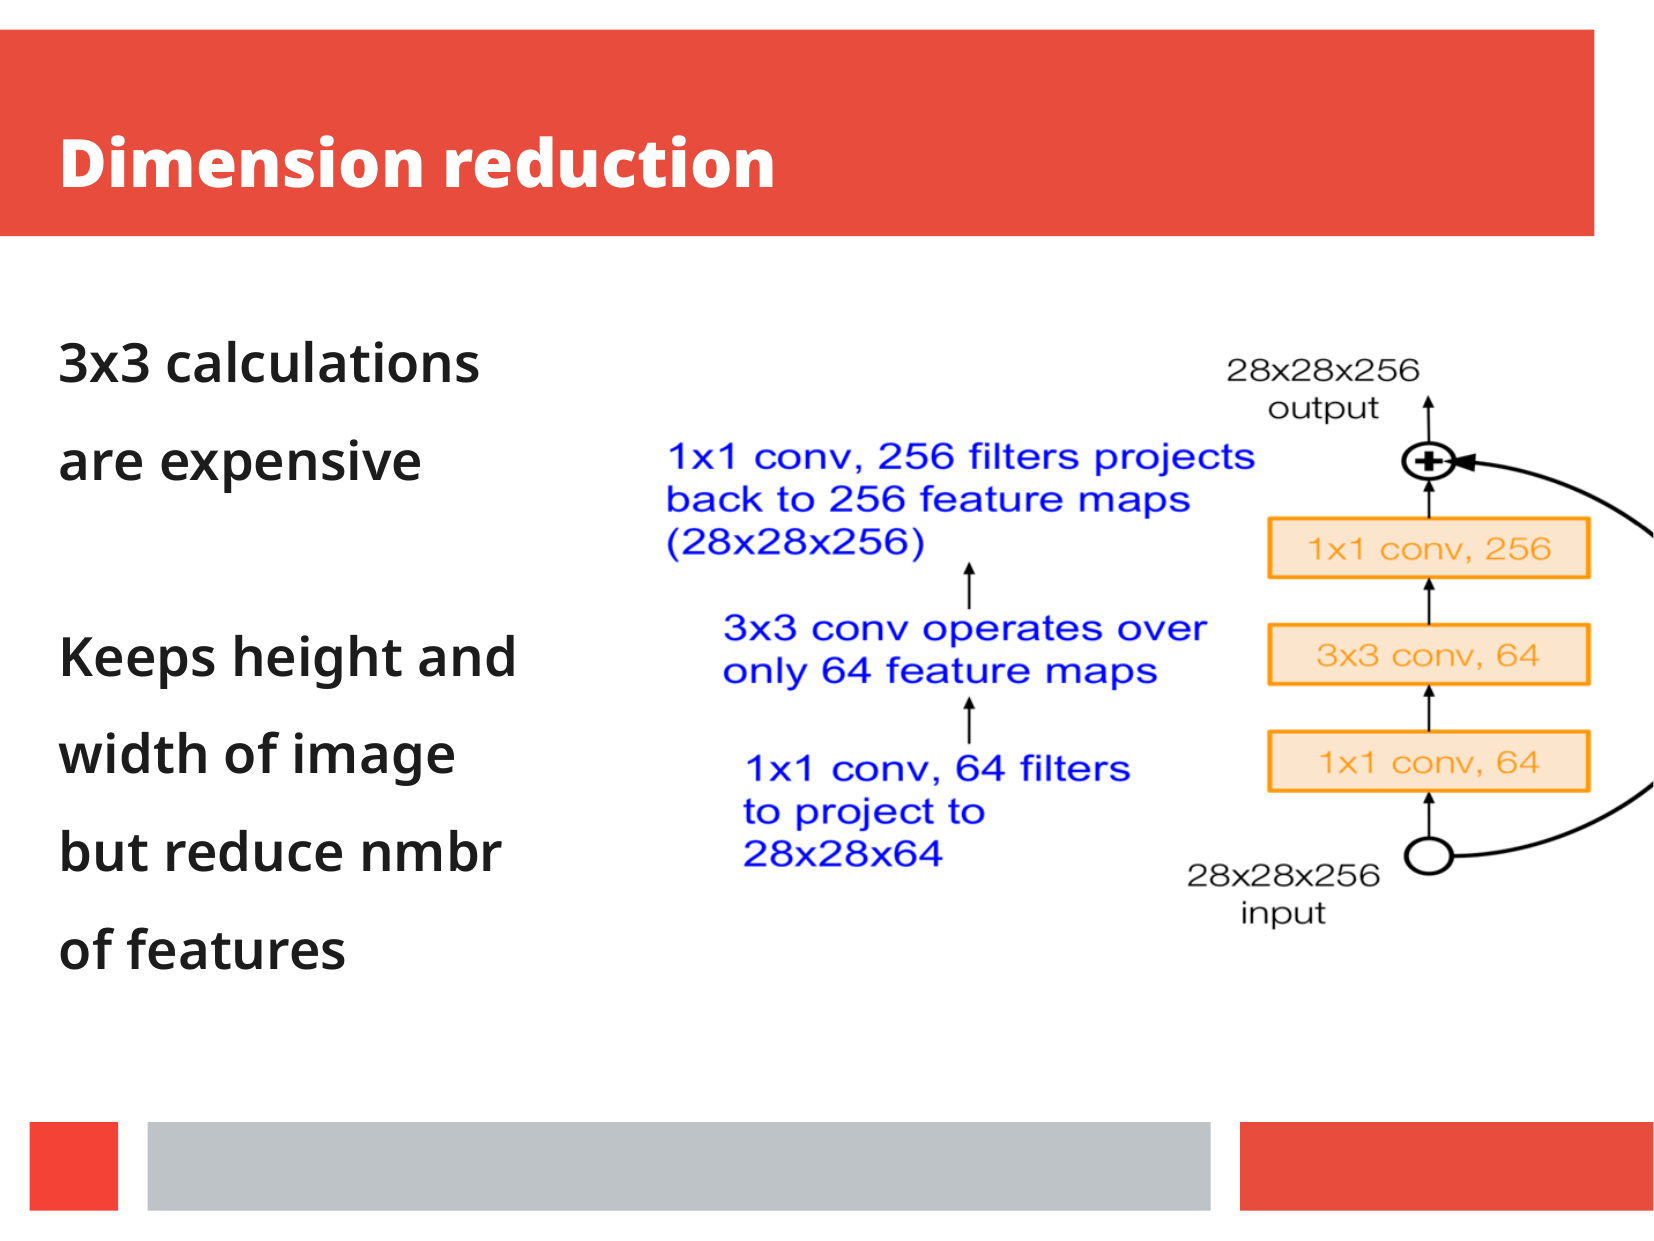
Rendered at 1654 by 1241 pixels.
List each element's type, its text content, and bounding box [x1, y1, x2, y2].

picture [613, 269, 1654, 1037]
title Dimension reduction [59, 59, 1595, 207]
list 3x3 calculations are expensive Keeps height and width of image but reduce nmbr of features [59, 324, 1565, 1093]
